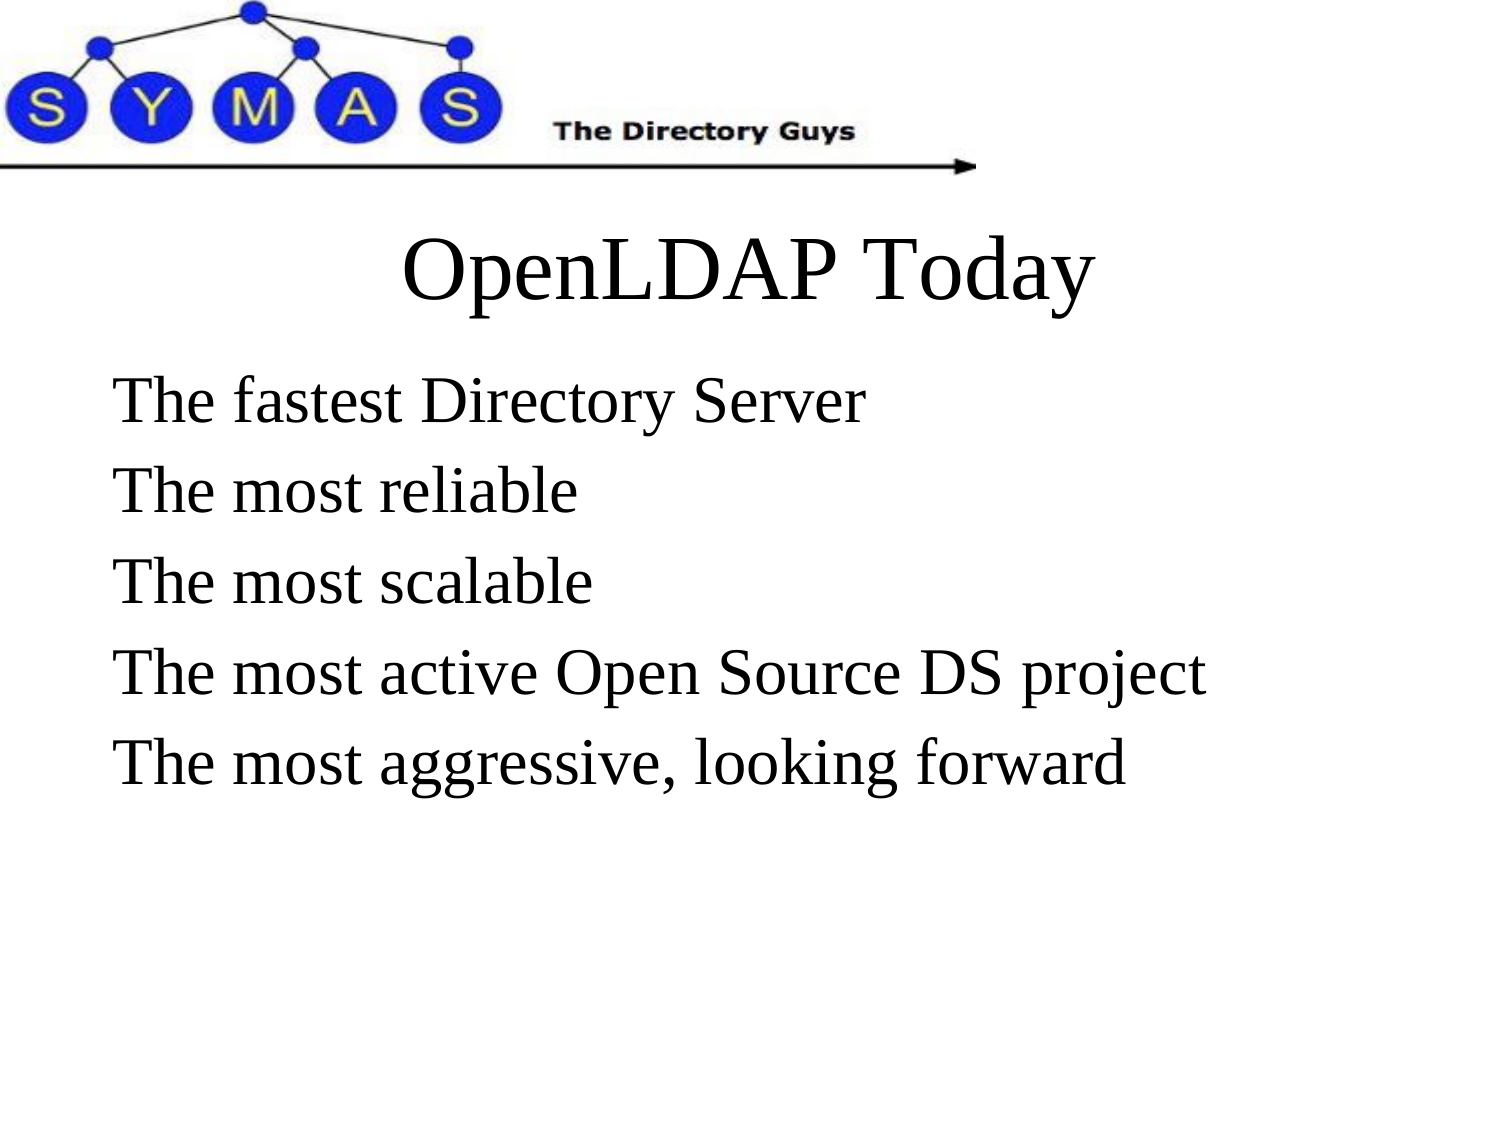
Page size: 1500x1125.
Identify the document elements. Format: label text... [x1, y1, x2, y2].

picture [0, 0, 976, 188]
list The fastest Directory Server The most reliable The most scalable The most active Open Source DS project The most aggressive, looking forward [112, 362, 1388, 1038]
title OpenLDAP Today [112, 187, 1388, 351]
